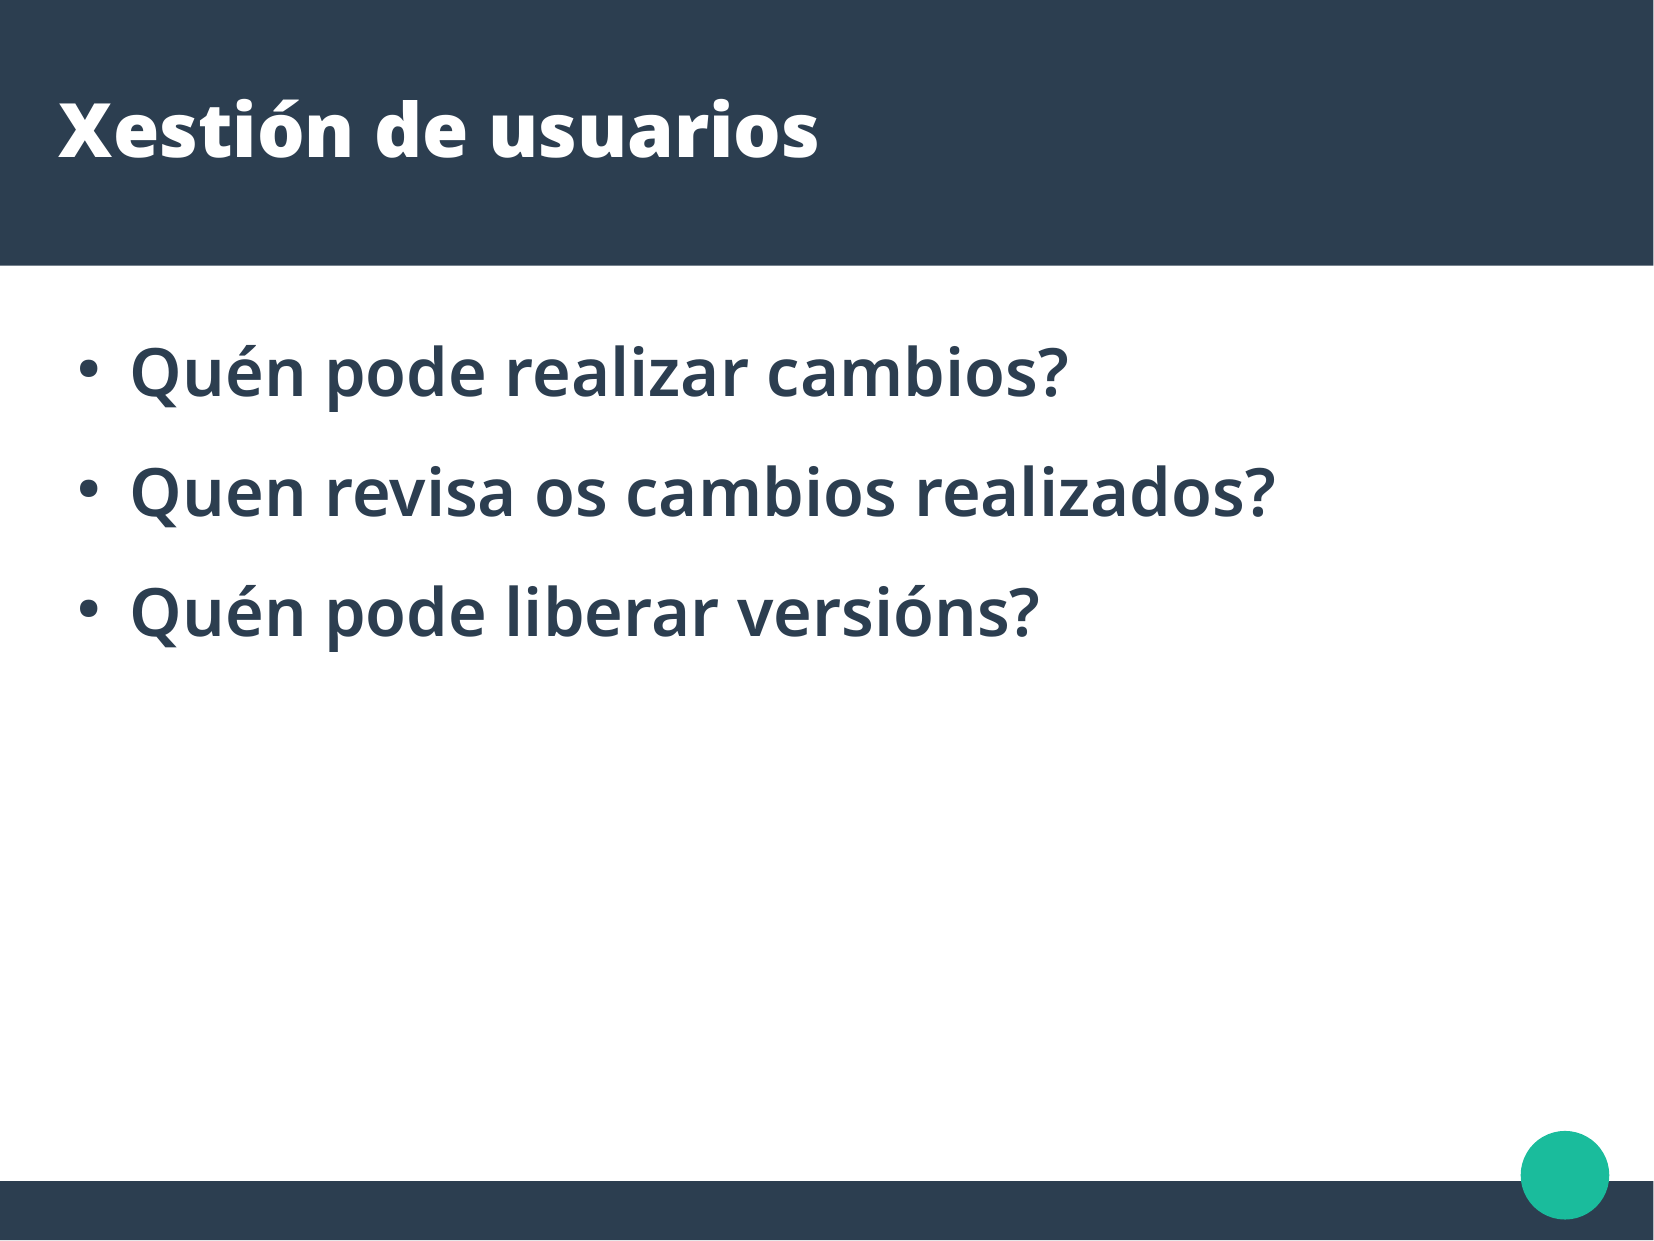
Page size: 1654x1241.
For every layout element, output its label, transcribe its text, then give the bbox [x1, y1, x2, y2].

title Xestión de usuarios [59, 49, 1595, 207]
list Quén pode realizar cambios? Quen revisa os cambios realizados? Quén pode liberar versións? [59, 324, 1595, 1152]
